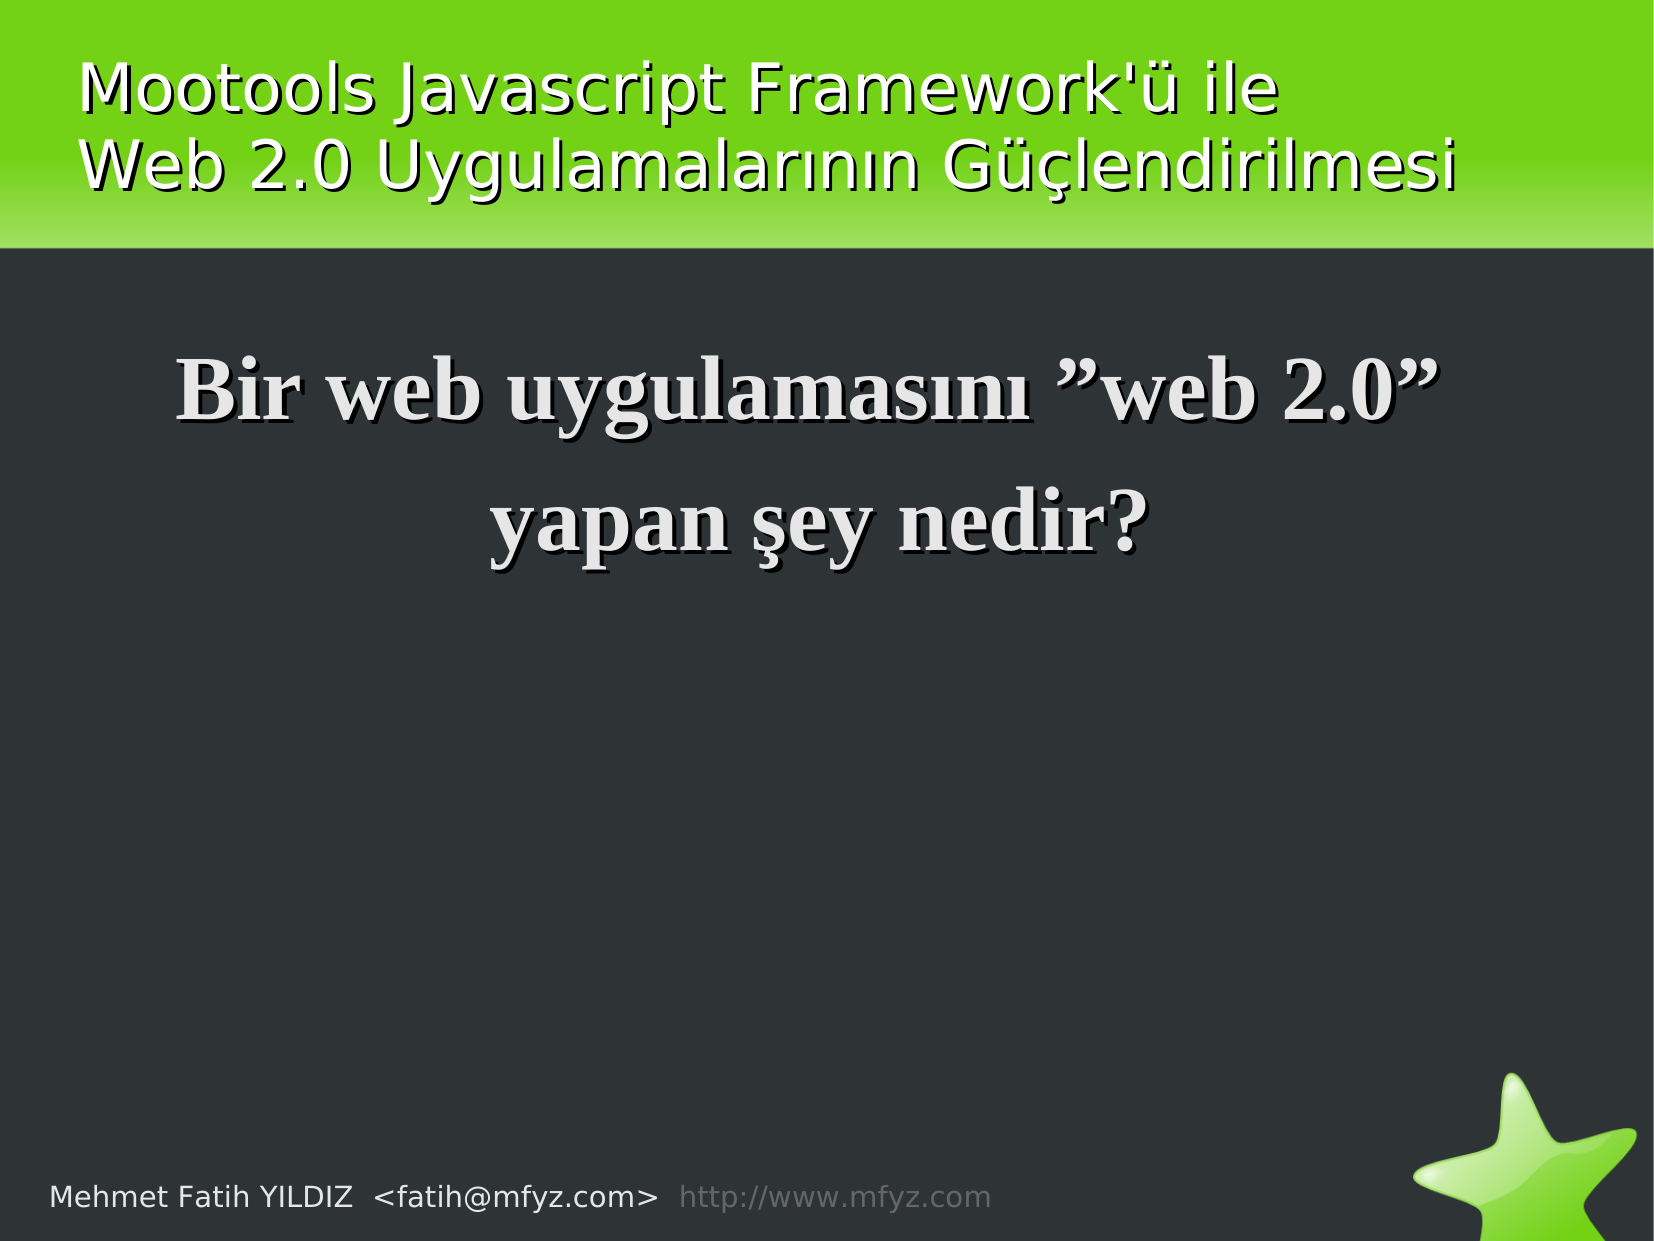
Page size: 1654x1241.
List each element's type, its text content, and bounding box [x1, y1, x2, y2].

picture [0, 0, 1654, 1241]
title Mootools Javascript Framework'ü ile Web 2.0 Uygulamalarının Güçlendirilmesi [76, 23, 1565, 231]
list Bir web uygulamasını ”web 2.0” yapan şey nedir? [86, 337, 1538, 788]
text_box Mehmet Fatih YILDIZ <fatih@mfyz.com> http://www.mfyz.com [33, 1172, 1201, 1222]
